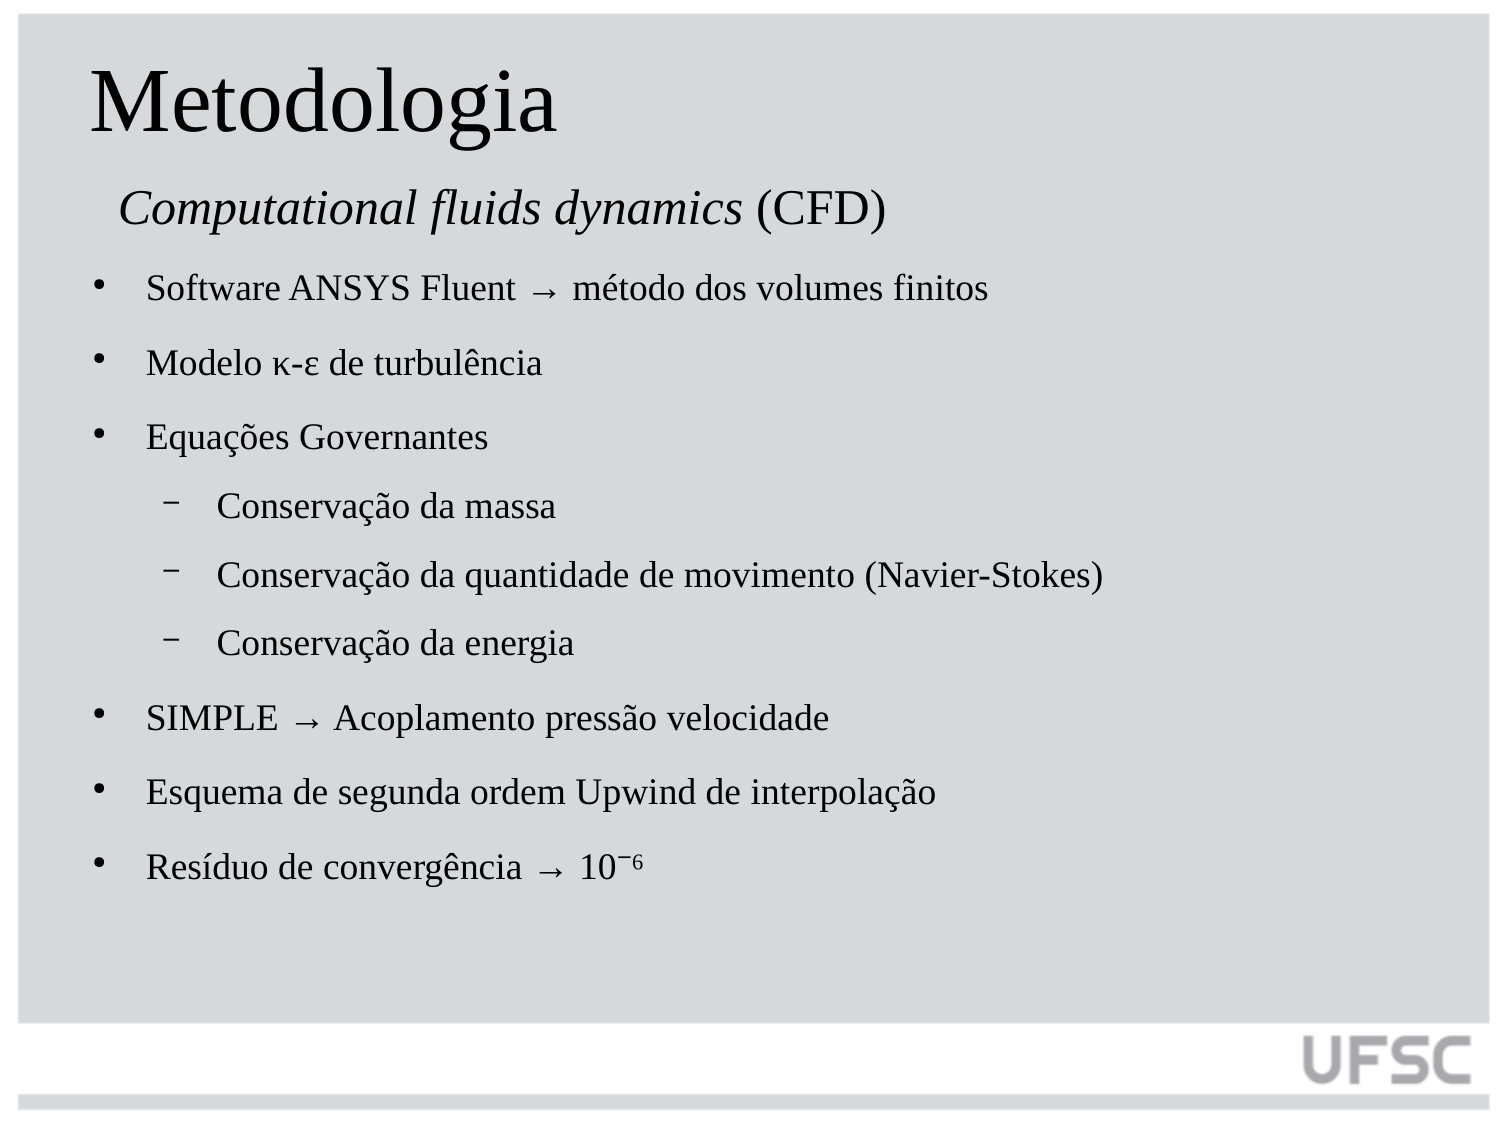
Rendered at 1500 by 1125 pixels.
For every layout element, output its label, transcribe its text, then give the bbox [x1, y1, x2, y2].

picture [0, 0, 1500, 1125]
chart [697, 535, 816, 595]
title Metodologia [75, 44, 1425, 233]
text_box Computational fluids dynamics (CFD) [103, 166, 1182, 238]
list Software ANSYS Fluent → método dos volumes finitos Modelo κ-ε de turbulência Equações Governantes Conservação da massa Conservação da quantidade de movimento (Navier-Stokes) Conservação da energia SIMPLE → Acoplamento pressão velocidade Esquema de segunda ordem Upwind de interpolação Resíduo de convergência → 10⁻⁶ [75, 263, 1152, 916]
